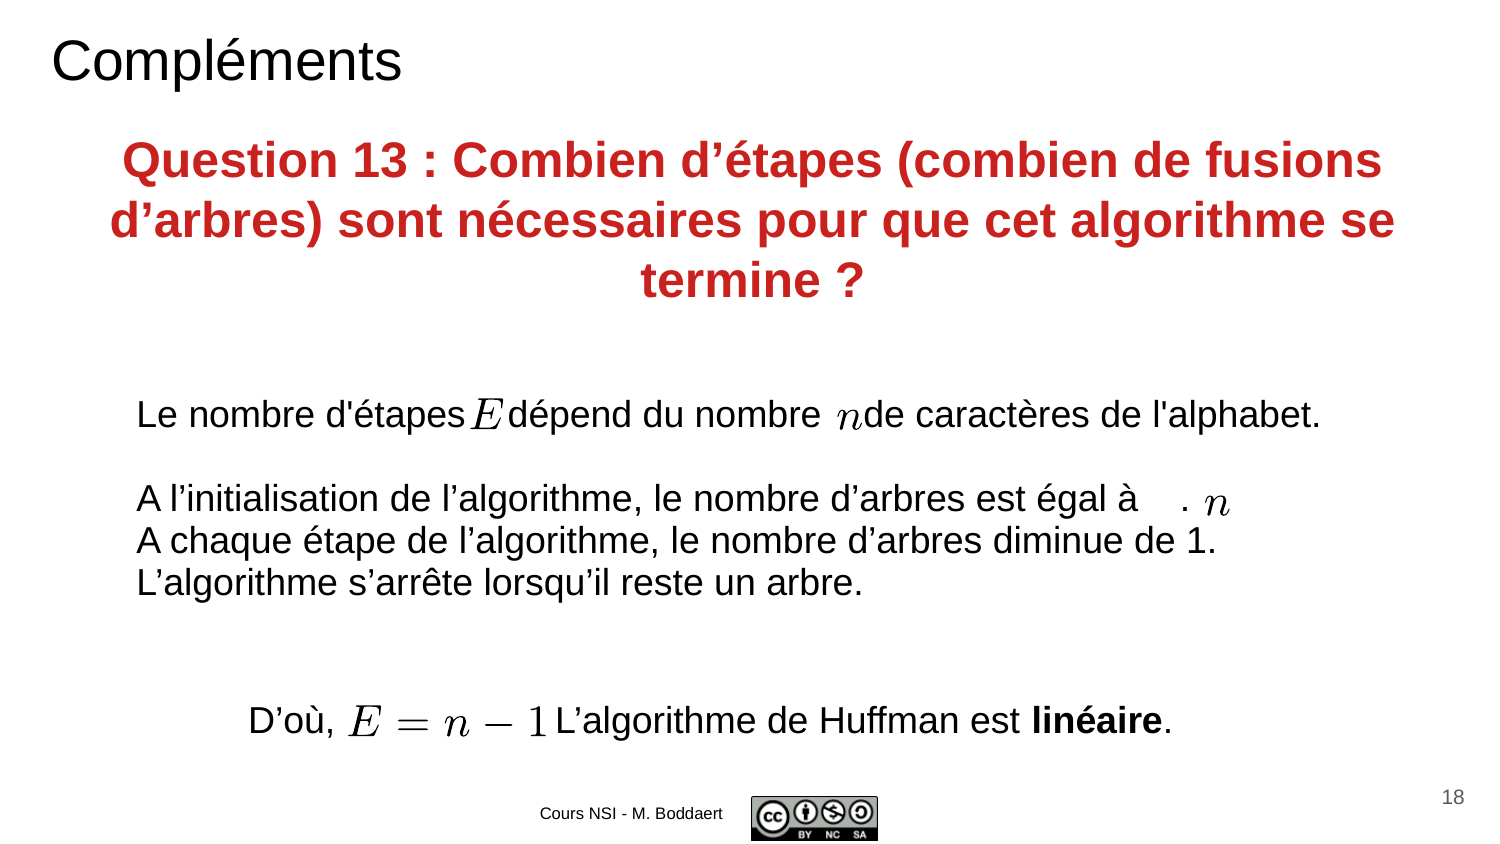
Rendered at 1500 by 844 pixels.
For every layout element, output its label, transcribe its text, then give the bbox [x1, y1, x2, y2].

slide_number <numéro> [1389, 764, 1480, 830]
text_box [470, 398, 504, 430]
text_box [347, 705, 546, 737]
text_box Question 13 : Combien d’étapes (combien de fusions d’arbres) sont nécessaires pour que cet algorithme se termine ? [29, 120, 1477, 237]
text_box D’où, . L’algorithme de Huffman est linéaire. [233, 691, 1234, 751]
text_box [837, 409, 862, 431]
text_box Le nombre d'étapes dépend du nombre de caractères de l'alphabet. A l’initialisation de l’algorithme, le nombre d’arbres est égal à . A chaque étape de l’algorithme, le nombre d’arbres diminue de 1. L’algorithme s’arrête lorsqu’il reste un arbre. [121, 386, 1359, 619]
text_box [1205, 495, 1230, 516]
title Compléments [51, 13, 1449, 108]
picture [751, 796, 878, 841]
